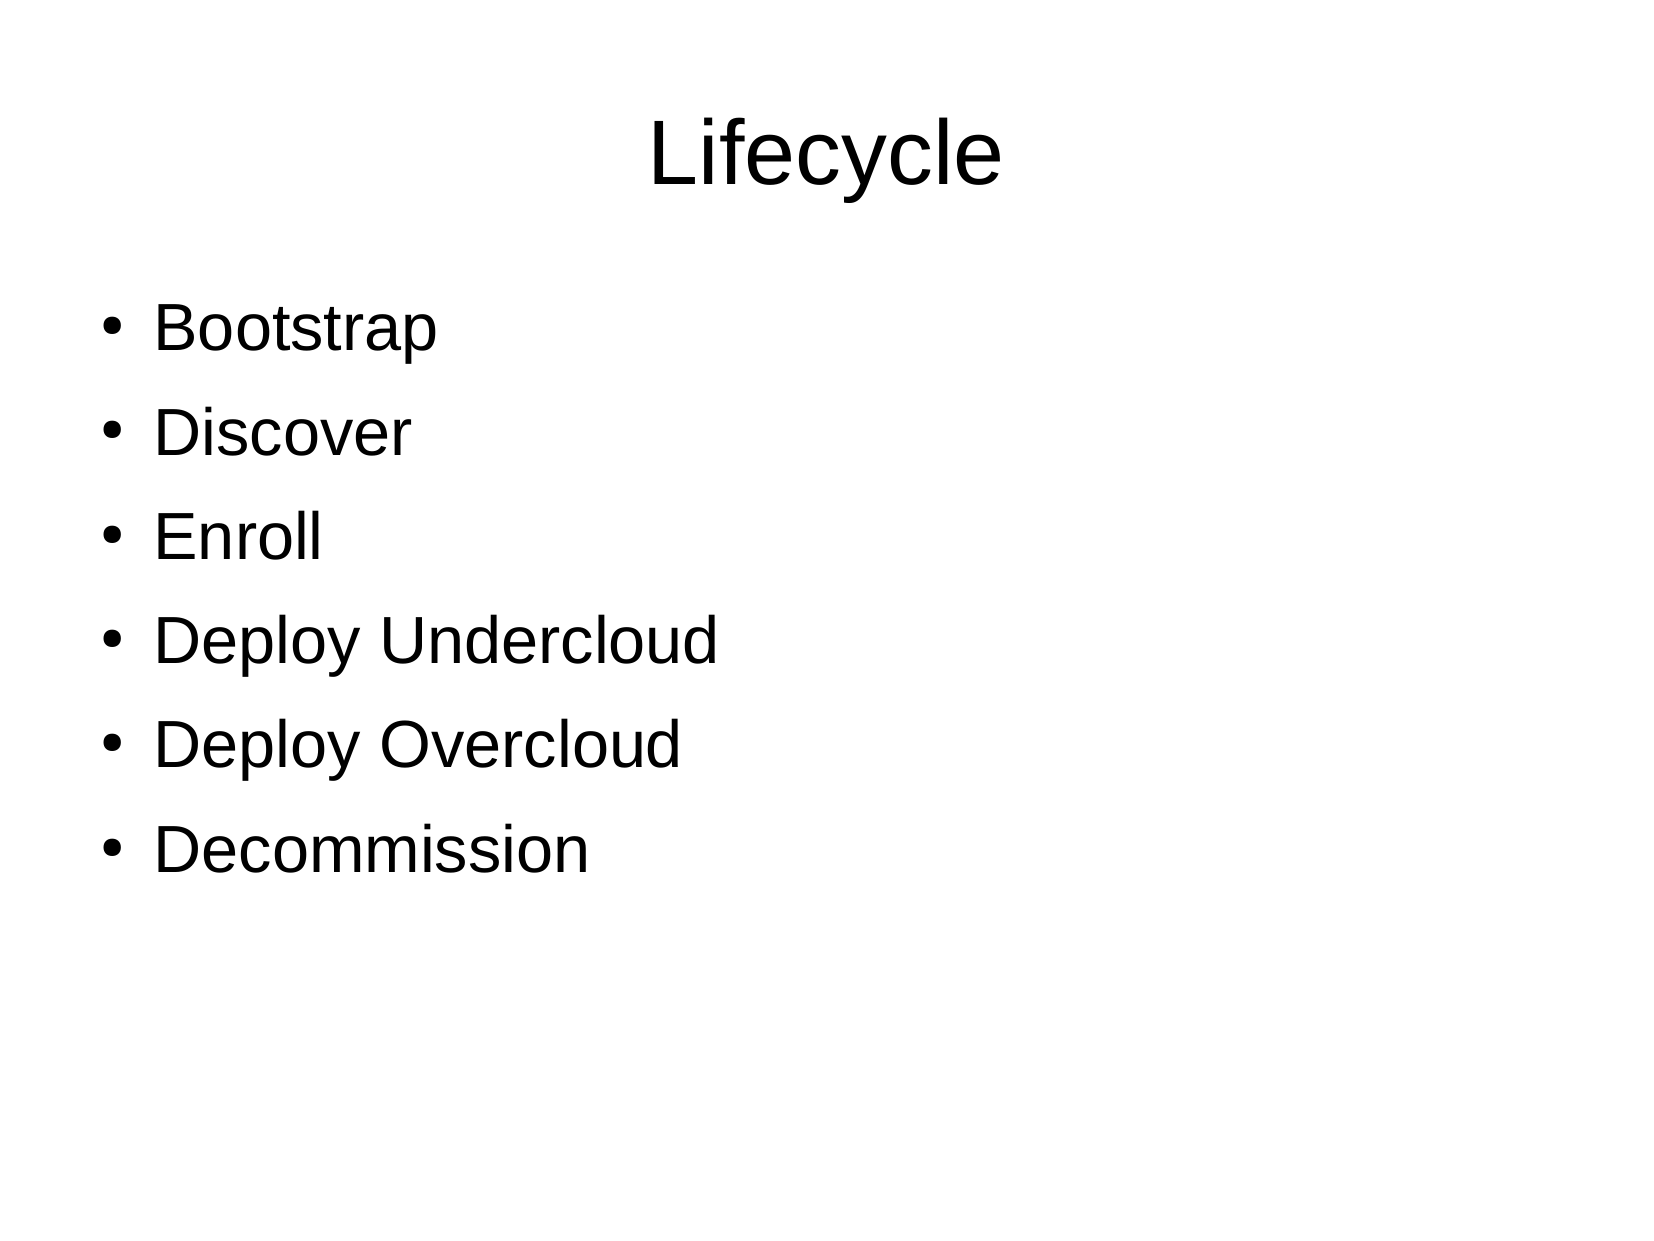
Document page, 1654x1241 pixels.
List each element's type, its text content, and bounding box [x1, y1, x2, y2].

list Bootstrap Discover Enroll Deploy Undercloud Deploy Overcloud Decommission [82, 290, 1571, 1010]
title Lifecycle [82, 49, 1571, 257]
